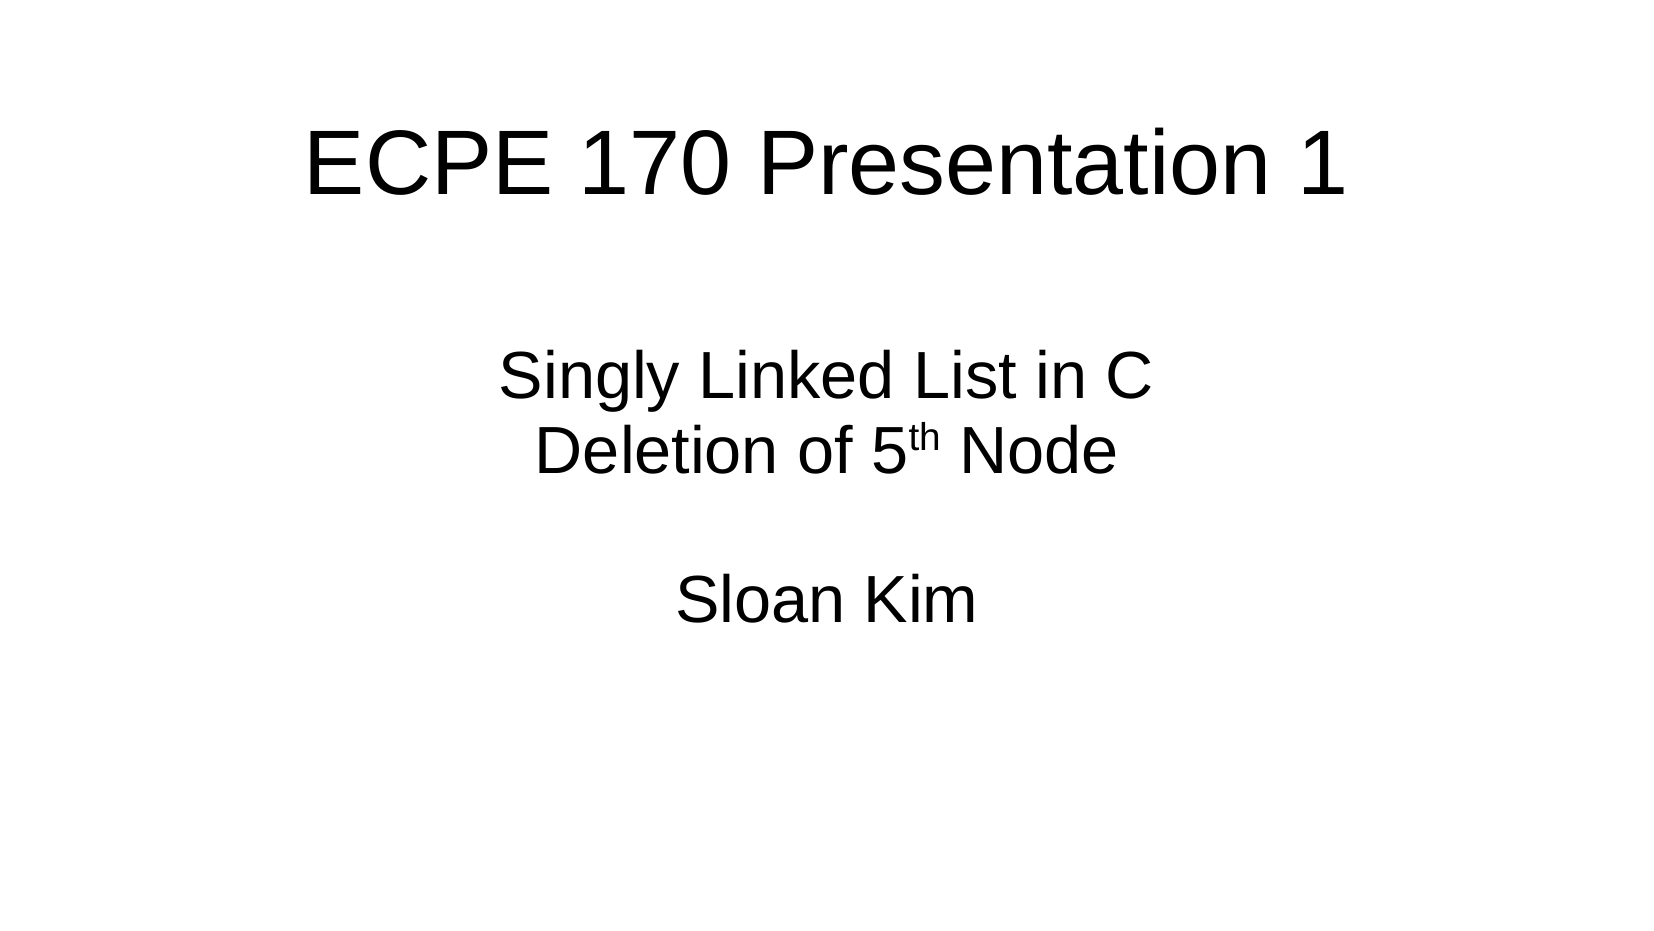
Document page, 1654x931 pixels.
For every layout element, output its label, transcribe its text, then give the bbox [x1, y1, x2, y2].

subtitle Singly Linked List in C Deletion of 5th Node Sloan Kim [82, 217, 1571, 758]
title ECPE 170 Presentation 1 [82, 84, 1571, 217]
